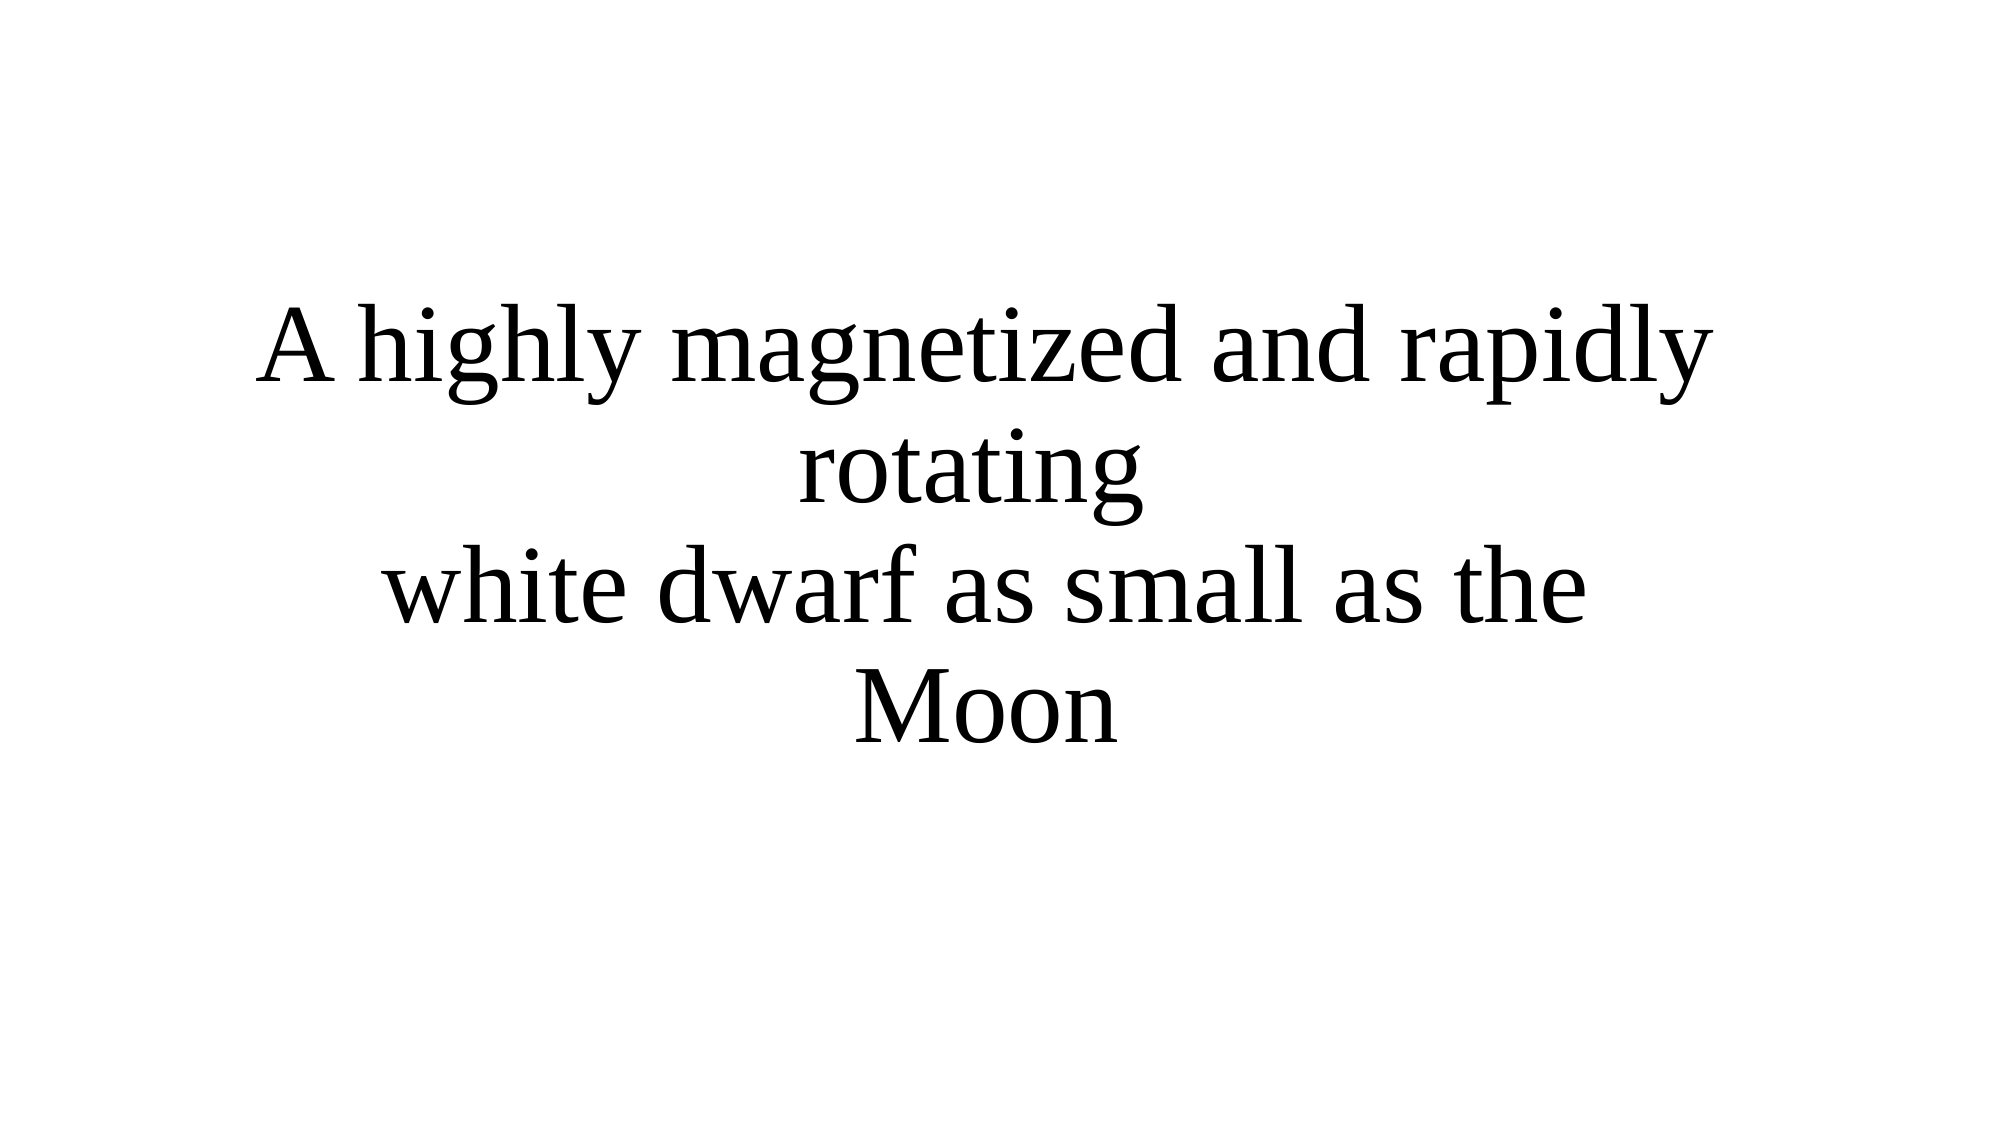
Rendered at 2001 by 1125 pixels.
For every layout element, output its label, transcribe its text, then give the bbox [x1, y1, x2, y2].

title A highly magnetized and rapidly rotating white dwarf as small as the Moon [236, 275, 1737, 774]
